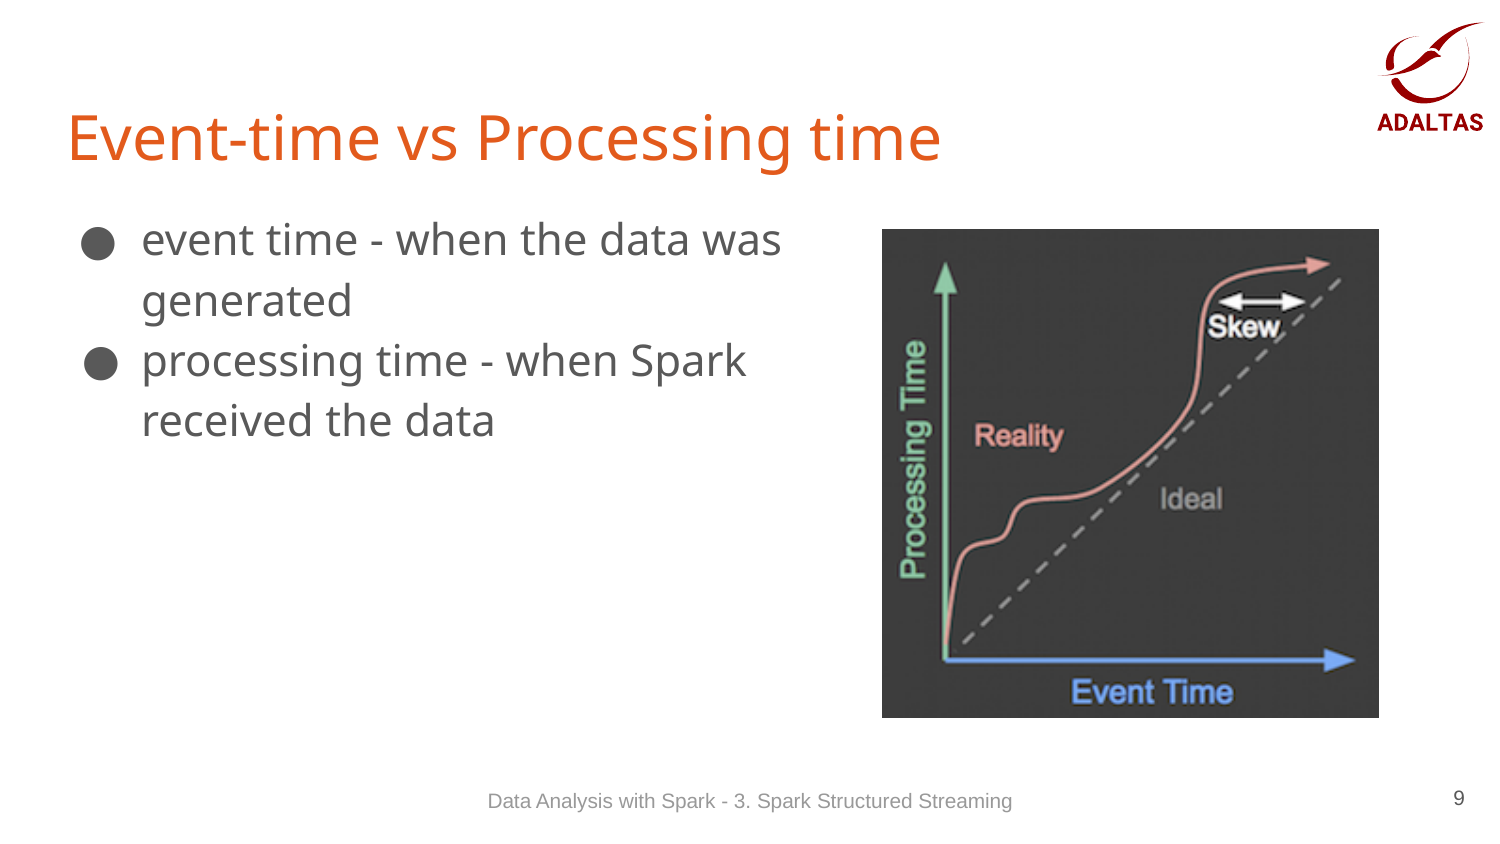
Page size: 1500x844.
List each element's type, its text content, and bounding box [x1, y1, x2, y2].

slide_number <number> [1389, 764, 1480, 830]
text_box Data Analysis with Spark - 3. Spark Structured Streaming [462, 773, 1038, 822]
picture [882, 229, 1379, 718]
list event time - when the data was generated processing time - when Spark received the data [51, 189, 915, 765]
title Event-time vs Processing time [51, 71, 1184, 166]
